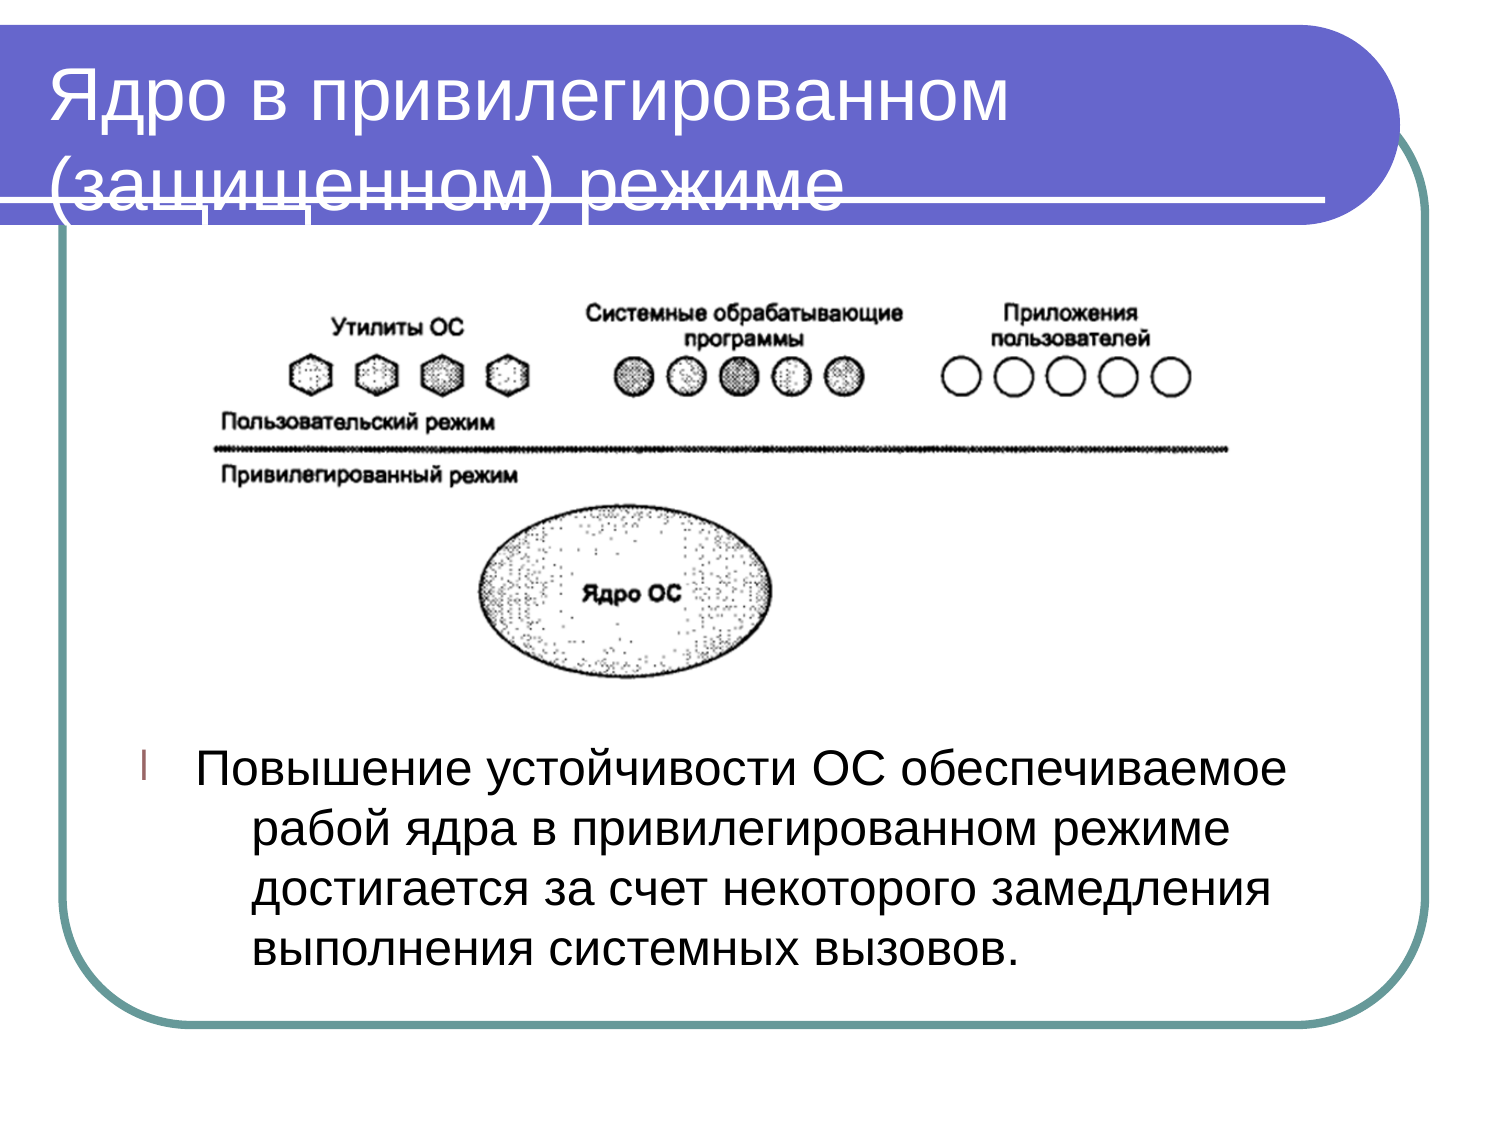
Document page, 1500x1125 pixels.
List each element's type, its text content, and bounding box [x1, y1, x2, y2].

picture [194, 278, 1237, 693]
title Ядро в привилегированном (защищенном) режиме [32, 37, 1347, 188]
text_box Повышение устойчивости ОС обеспечиваемое рабой ядра в привилегированном режиме достигается за счет некоторого замедления выполнения системных вызовов. [124, 728, 1341, 969]
